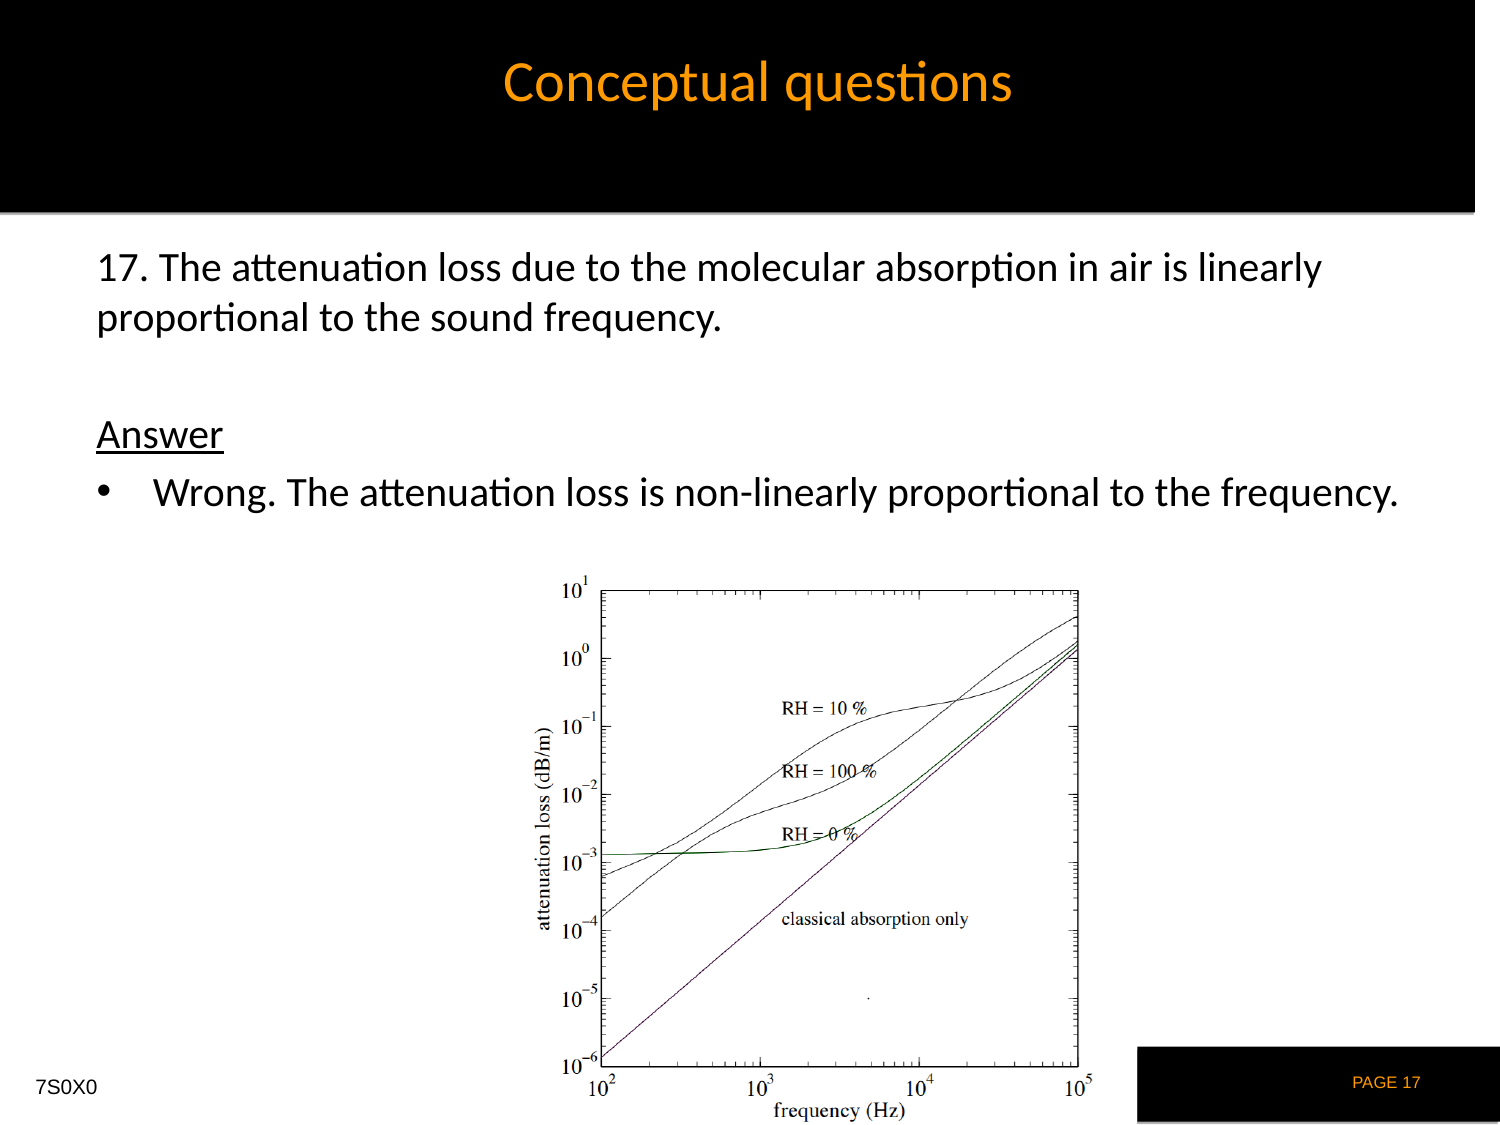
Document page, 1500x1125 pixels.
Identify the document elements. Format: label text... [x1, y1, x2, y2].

text_box [0, 0, 1475, 213]
text_box PAGE 17 [1352, 1066, 1453, 1098]
text_box 7S0X0 [35, 1070, 521, 1102]
list 17. The attenuation loss due to the molecular absorption in air is linearly proportional to the sound frequency. Answer Wrong. The attenuation loss is non-linearly proportional to the frequency. [81, 232, 1426, 419]
text_box [1137, 1046, 1500, 1122]
title Conceptual questions [100, 35, 1417, 187]
picture [521, 567, 1096, 1122]
